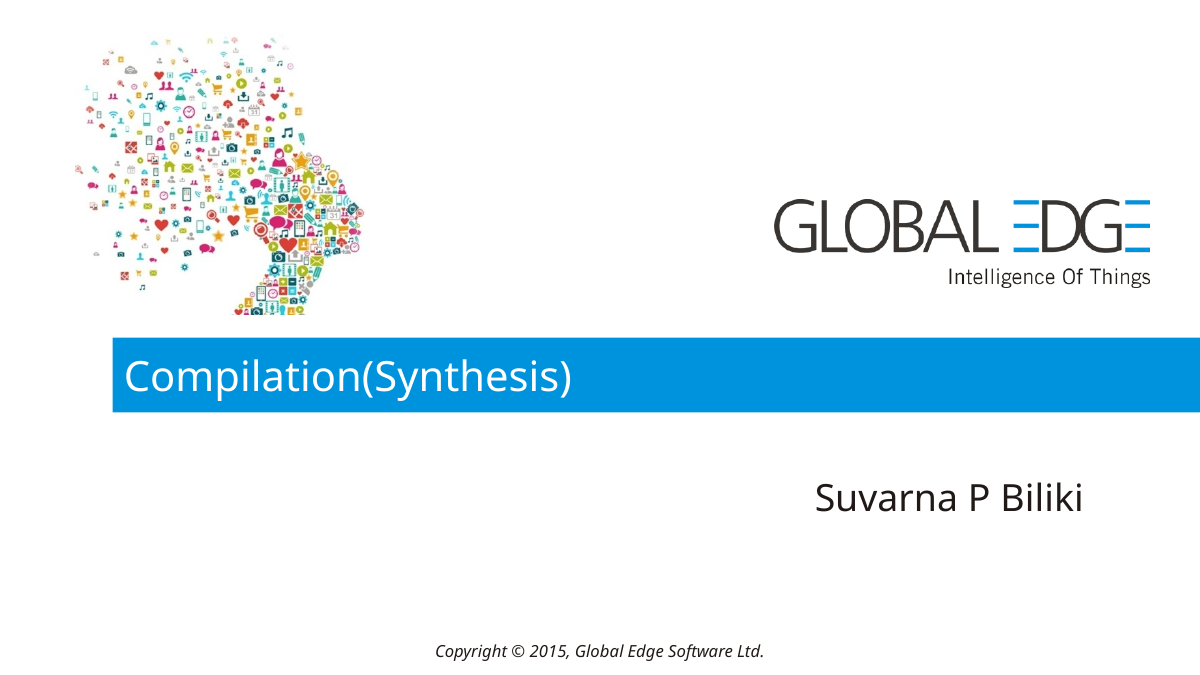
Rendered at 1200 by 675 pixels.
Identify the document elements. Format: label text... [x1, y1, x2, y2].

title Compilation(Synthesis) [112, 337, 1200, 413]
picture [774, 199, 1150, 288]
picture [75, 0, 377, 315]
list Suvarna P Biliki [307, 465, 1171, 528]
